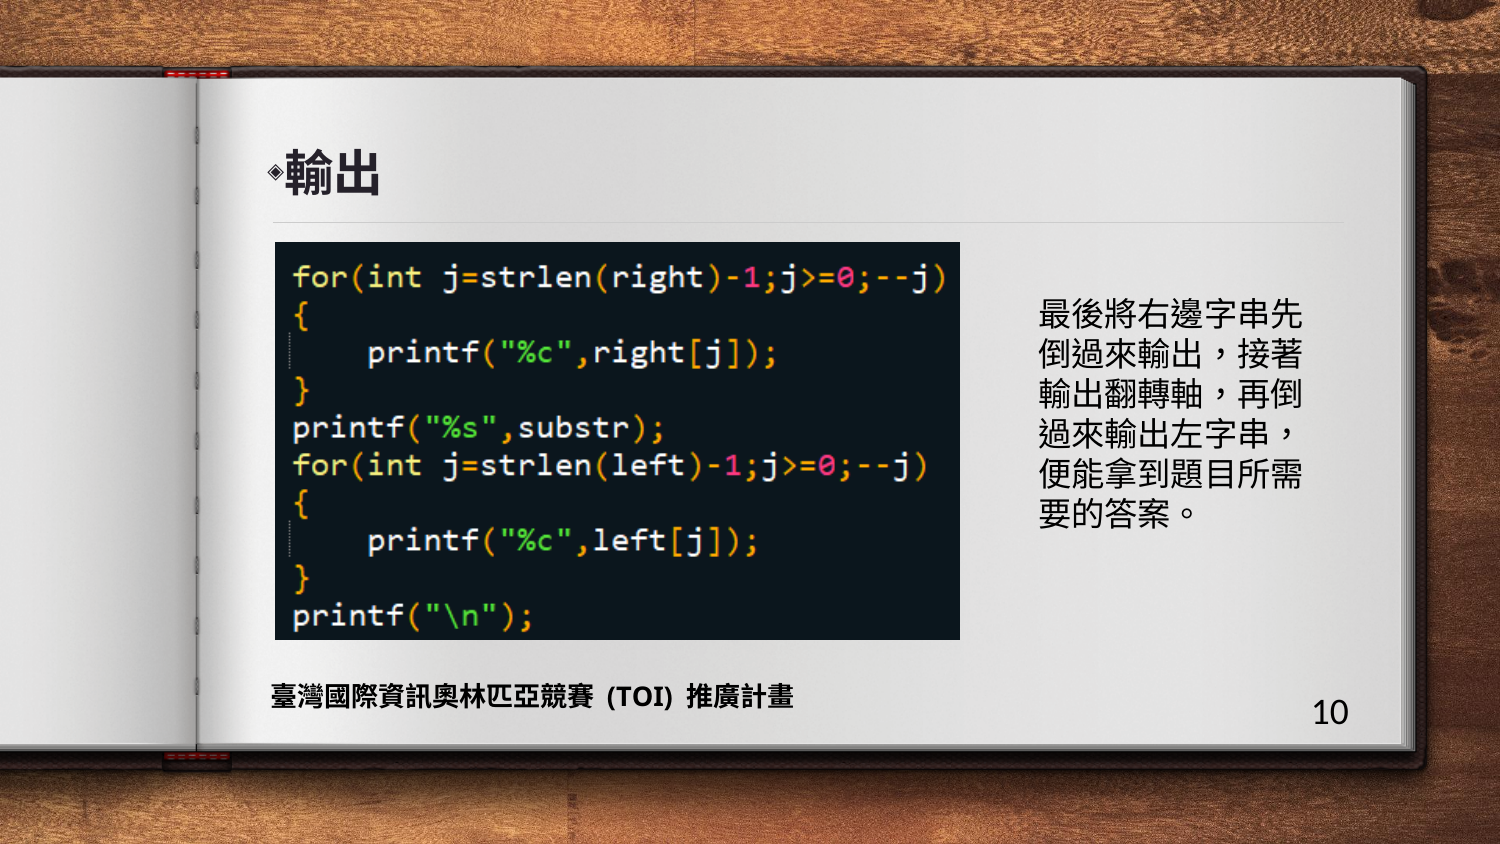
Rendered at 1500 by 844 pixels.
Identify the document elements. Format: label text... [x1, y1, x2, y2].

text_box [1295, 672, 1386, 737]
text_box 最後將右邊字串先倒過來輸出，接著輸出翻轉軸，再倒過來輸出左字串，便能拿到題目所需要的答案。 [1023, 285, 1341, 544]
list 輸出 [252, 126, 1183, 216]
picture [275, 242, 960, 640]
